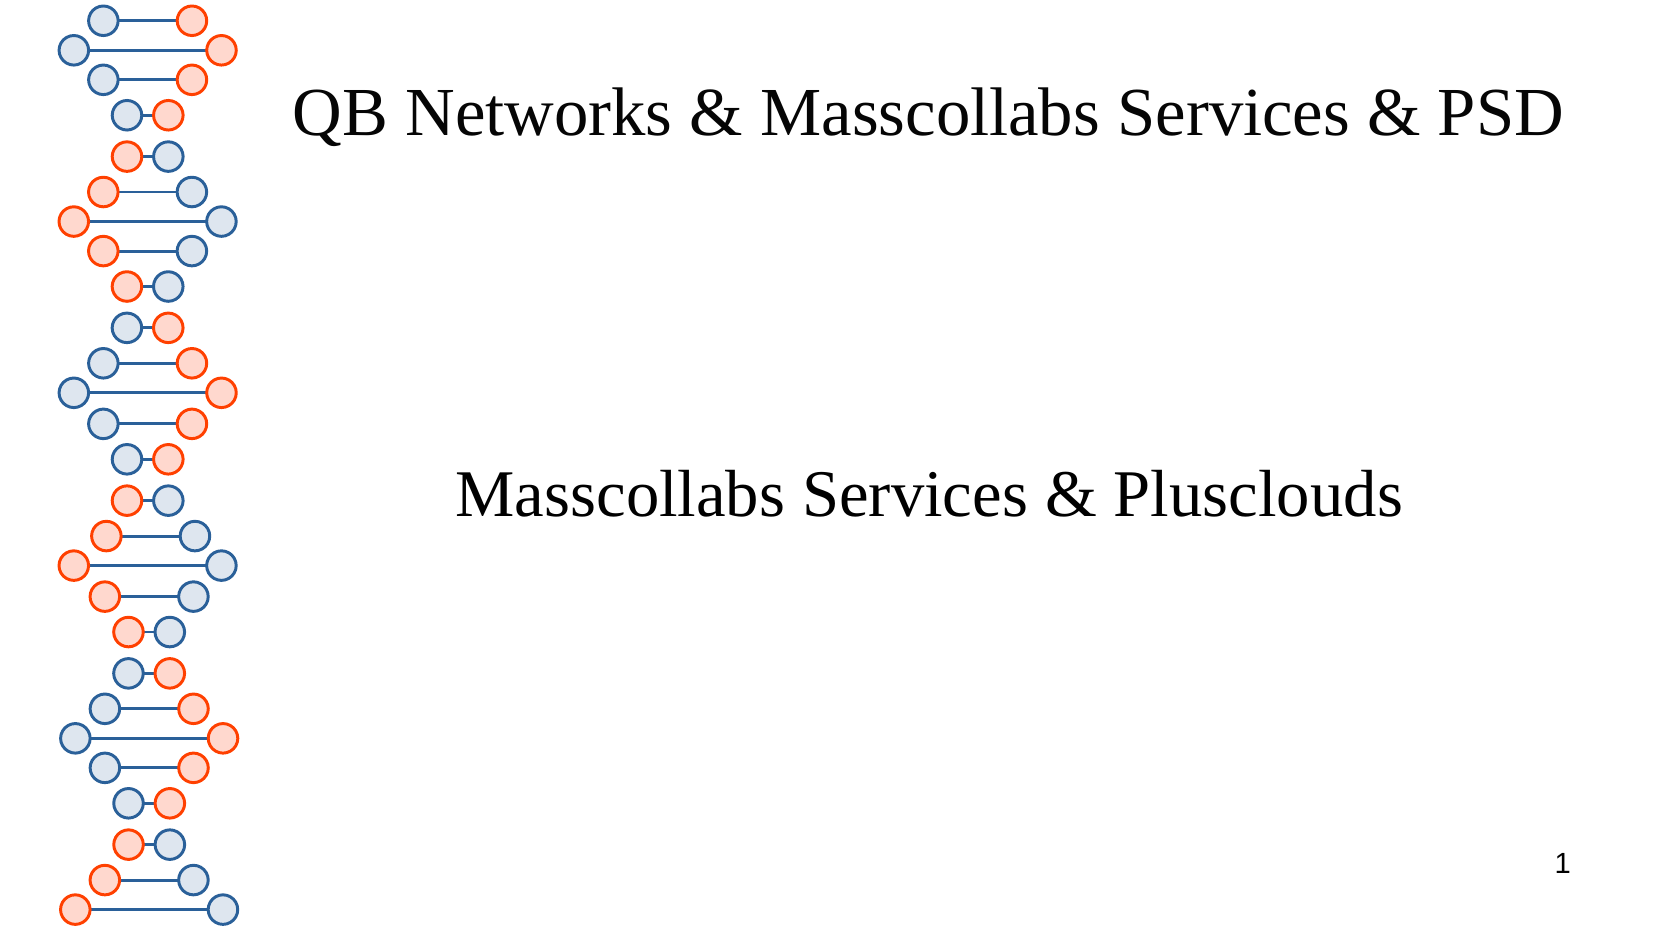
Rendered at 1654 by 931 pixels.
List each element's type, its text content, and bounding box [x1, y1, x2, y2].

title QB Networks & Masscollabs Services & PSD [265, 35, 1595, 189]
subtitle Masscollabs Services & Plusclouds [265, 224, 1595, 764]
